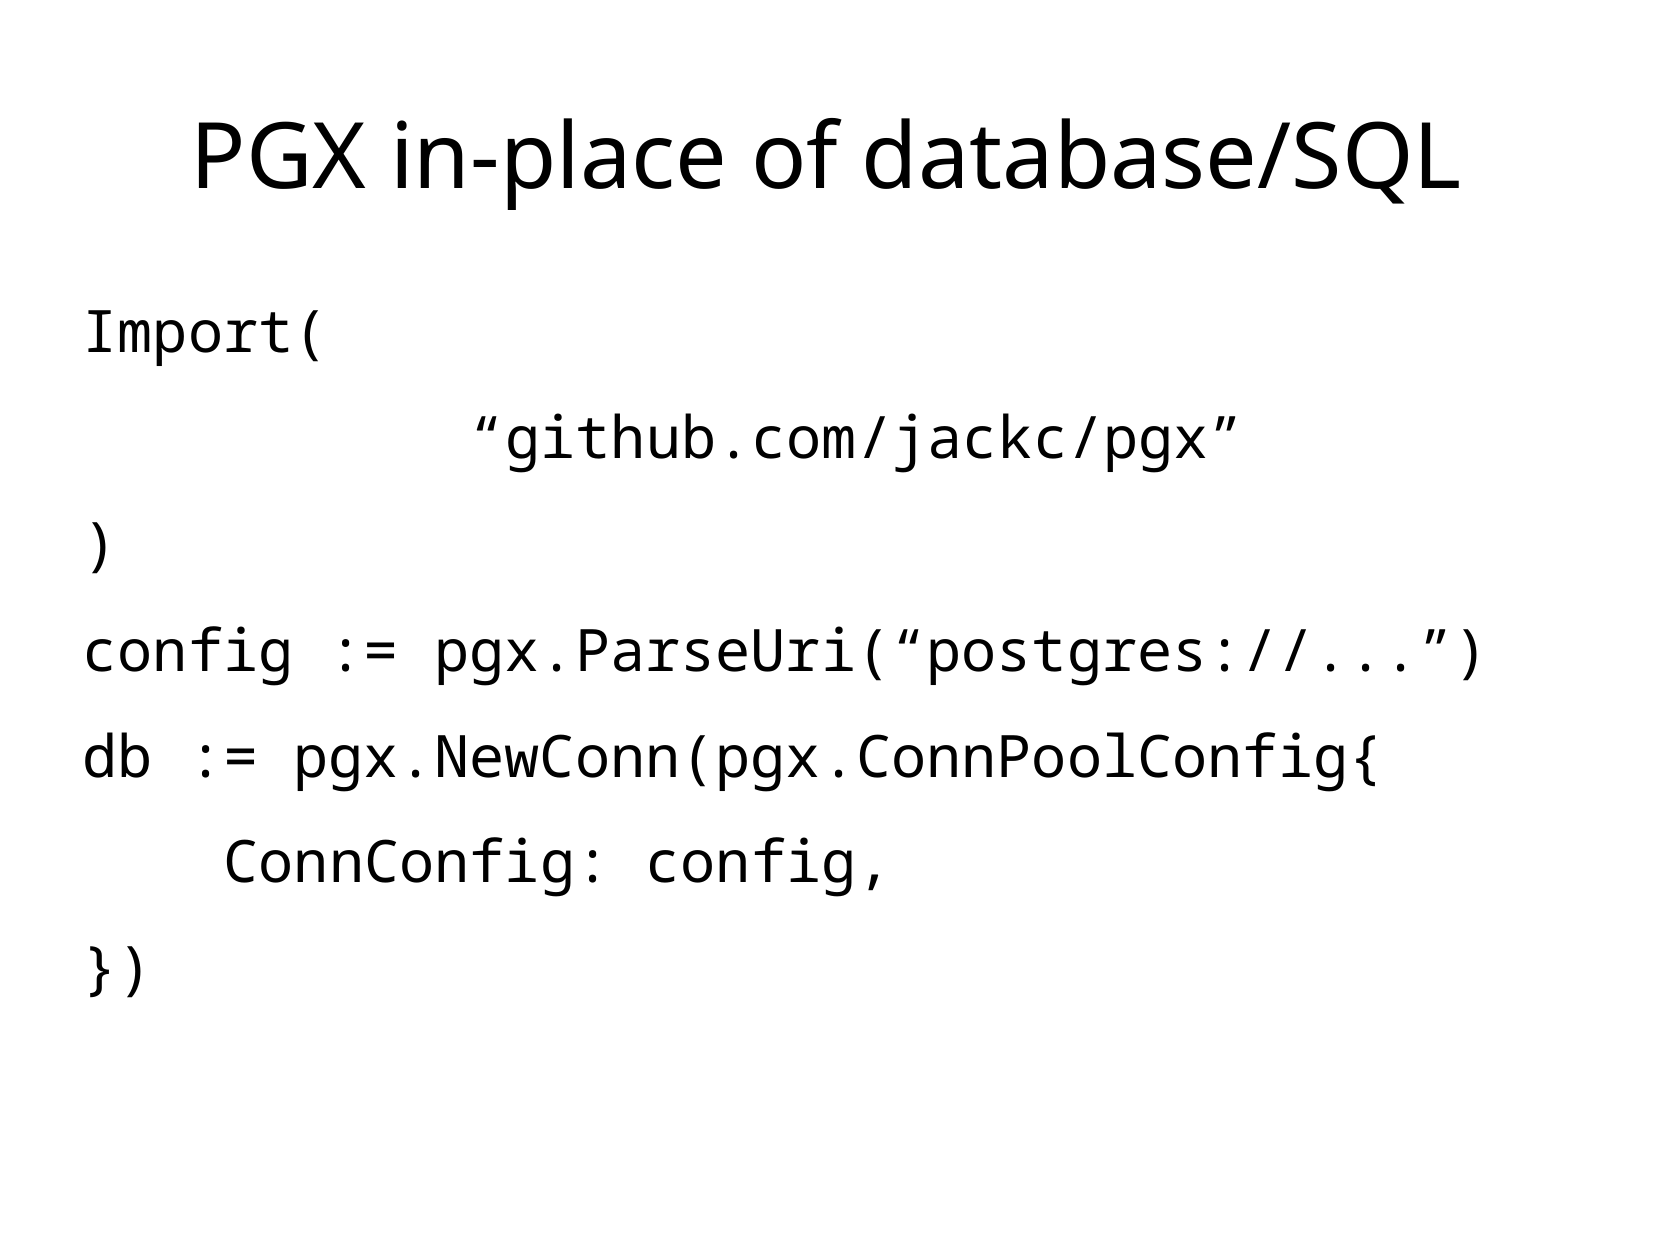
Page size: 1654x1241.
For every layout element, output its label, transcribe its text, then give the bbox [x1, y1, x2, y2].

title PGX in-place of database/SQL [82, 49, 1571, 257]
list Import( “github.com/jackc/pgx” ) config := pgx.ParseUri(“postgres://...”) db := pgx.NewConn(pgx.ConnPoolConfig{ ConnConfig: config, }) [82, 290, 1571, 1010]
